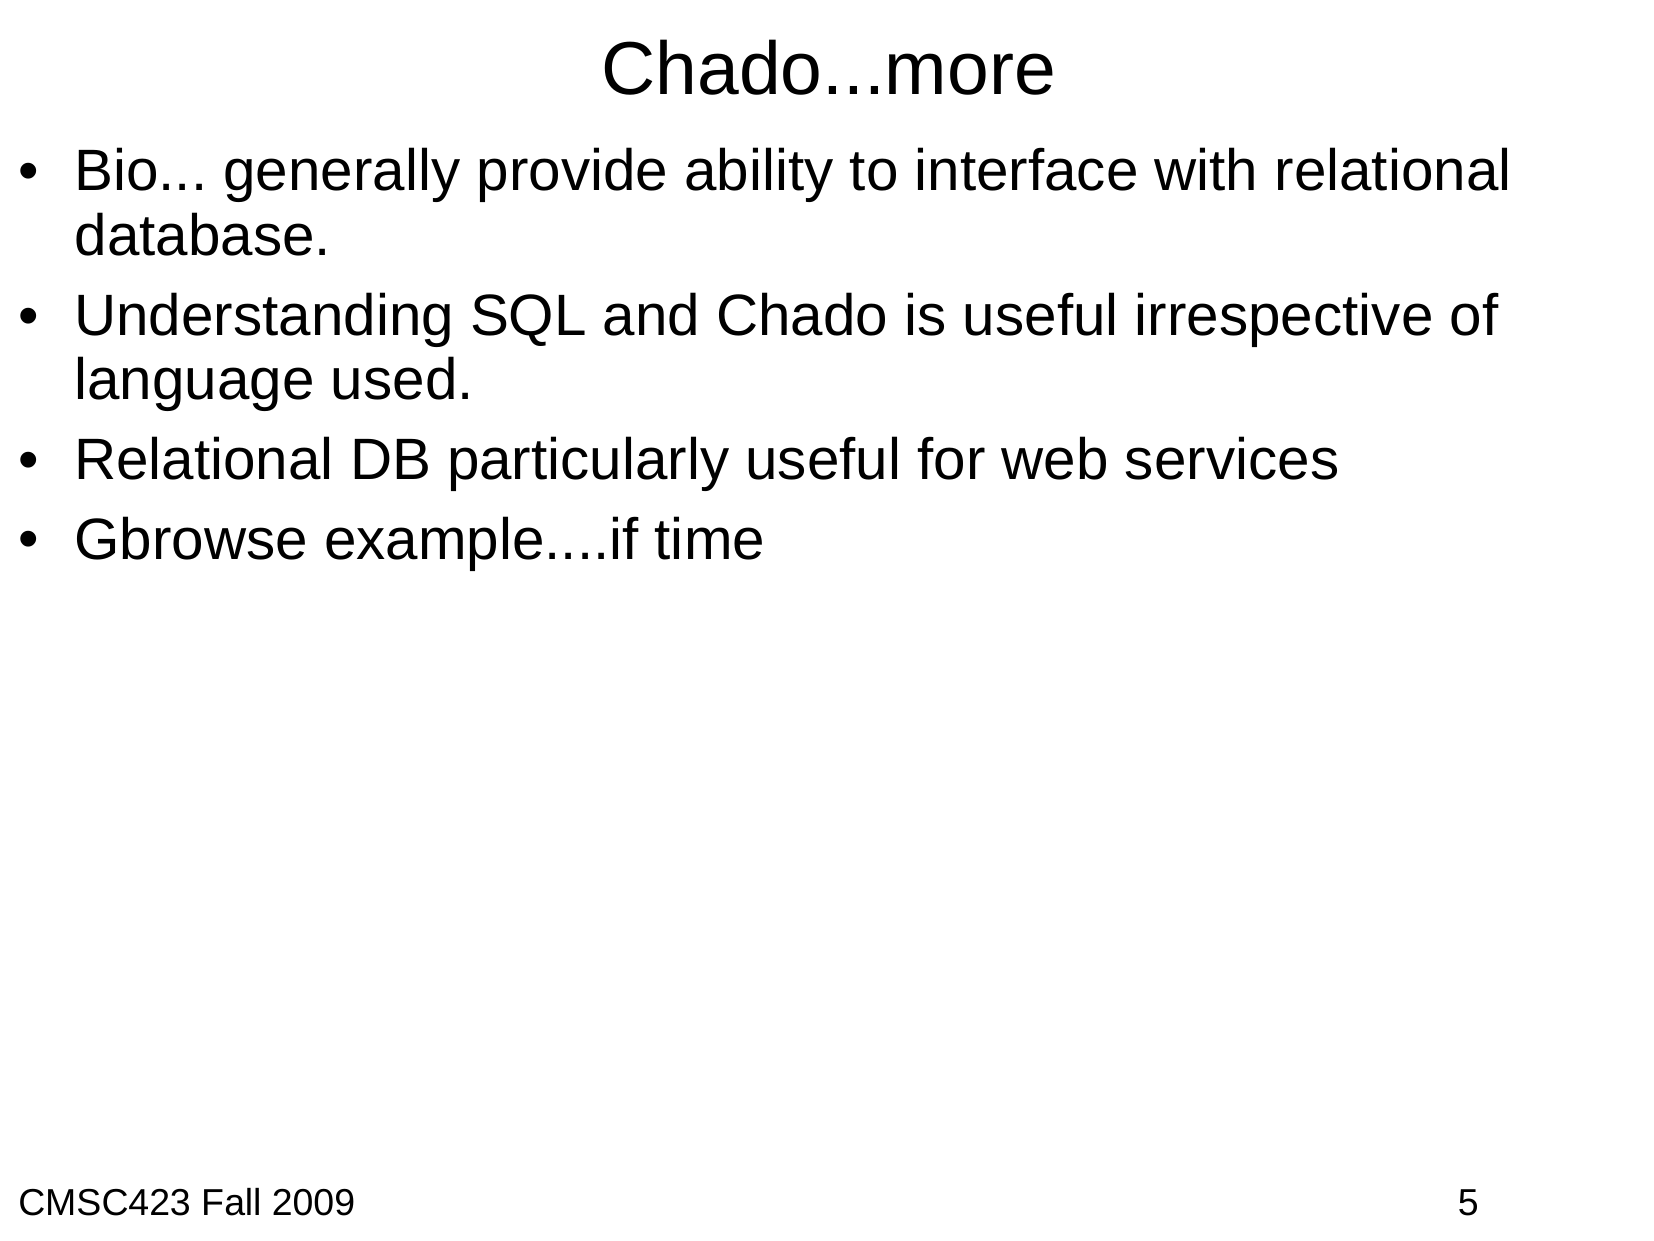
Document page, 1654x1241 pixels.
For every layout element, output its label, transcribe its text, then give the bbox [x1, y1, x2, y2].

title Chado...more [21, 10, 1637, 128]
list Bio... generally provide ability to interface with relational database. Understanding SQL and Chado is useful irrespective of language used. Relational DB particularly useful for web services Gbrowse example....if time [18, 137, 1637, 1182]
